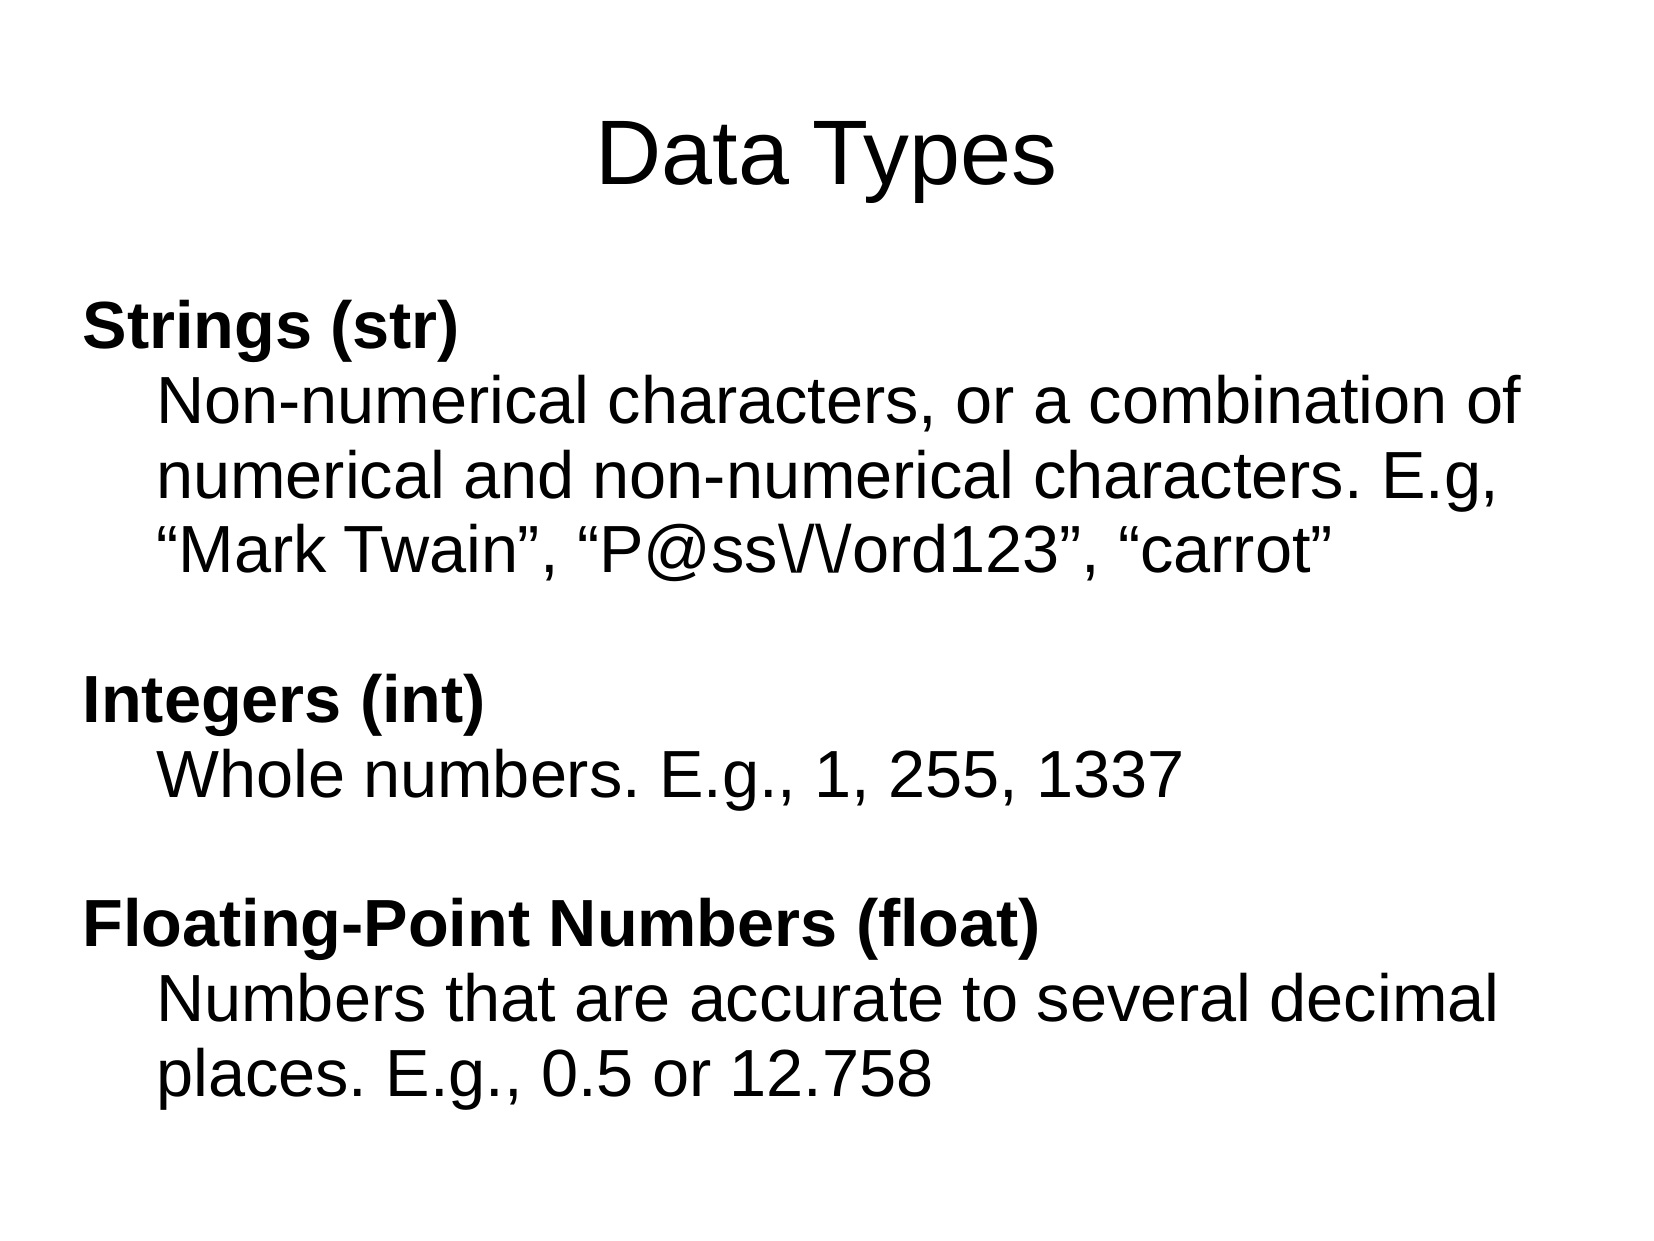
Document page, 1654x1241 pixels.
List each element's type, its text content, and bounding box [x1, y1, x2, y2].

subtitle Strings (str) Non-numerical characters, or a combination of numerical and non-numerical characters. E.g, “Mark Twain”, “P@ss\/\/ord123”, “carrot” Integers (int) Whole numbers. E.g., 1, 255, 1337 Floating-Point Numbers (float) Numbers that are accurate to several decimal places. E.g., 0.5 or 12.758 [82, 288, 1571, 1111]
title Data Types [82, 49, 1571, 257]
